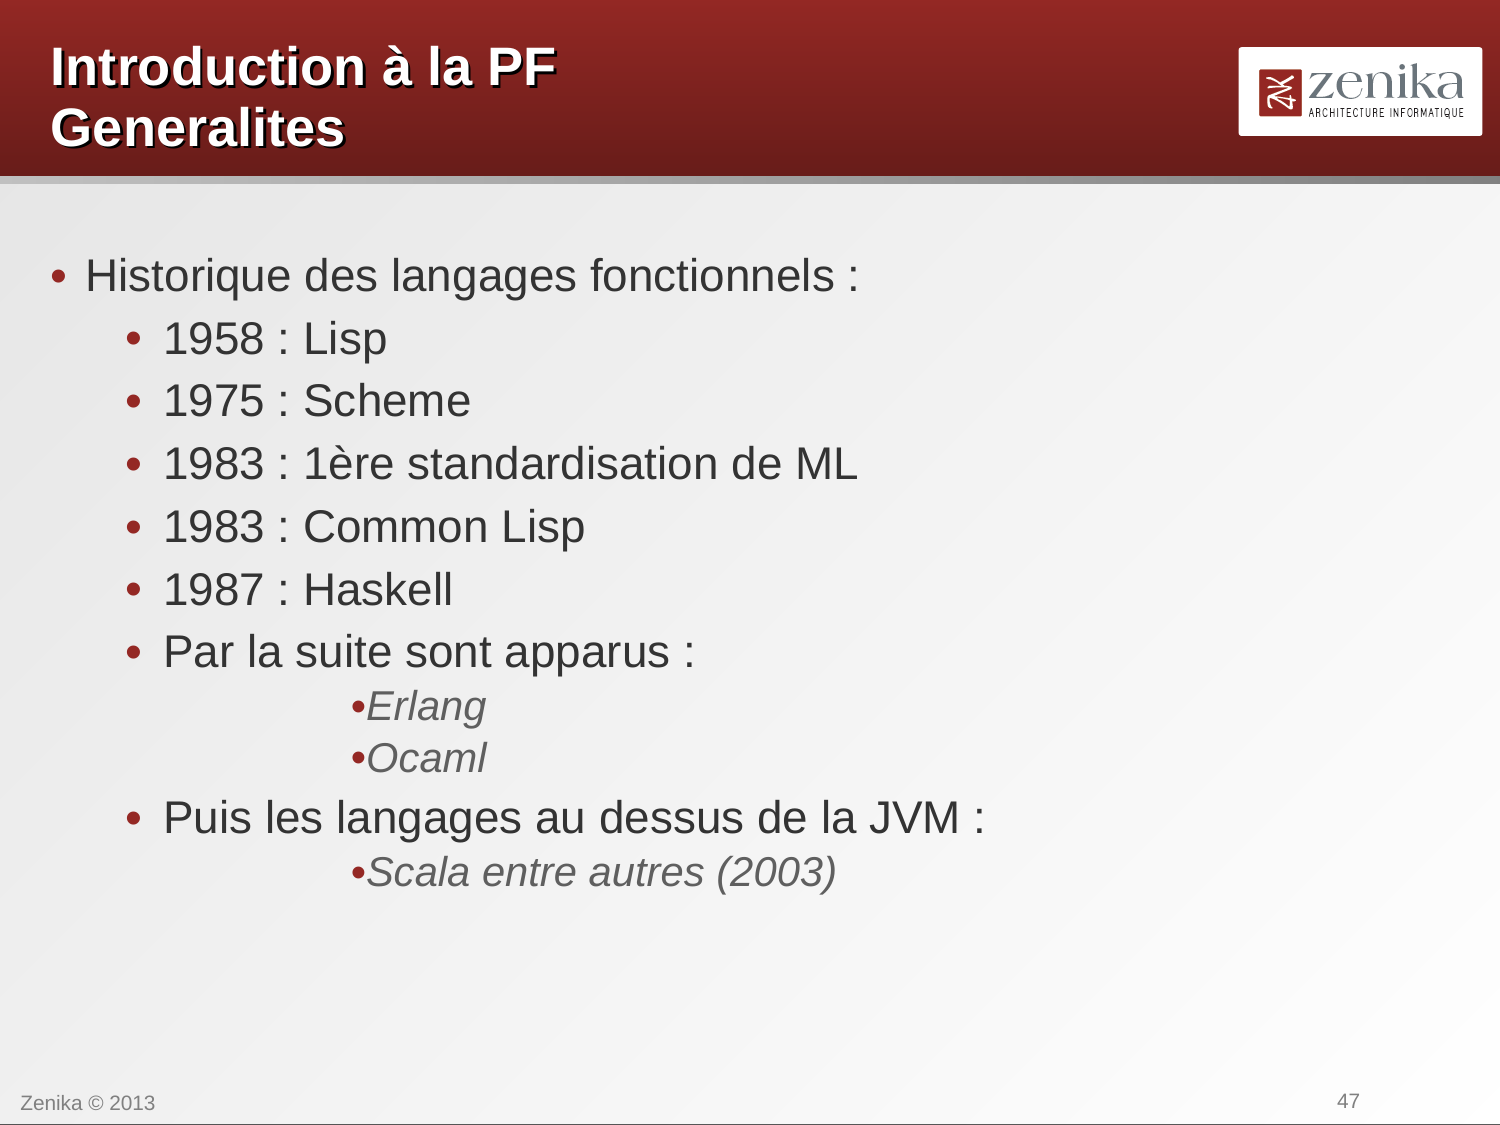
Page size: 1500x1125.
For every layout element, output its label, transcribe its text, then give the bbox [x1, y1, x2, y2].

picture [1257, 58, 1464, 125]
title Introduction à la PF Generalites [50, 15, 1206, 180]
list Historique des langages fonctionnels : 1958 : Lisp 1975 : Scheme 1983 : 1ère standardisation de ML 1983 : Common Lisp 1987 : Haskell Par la suite sont apparus : Erlang Ocaml Puis les langages au dessus de la JVM : Scala entre autres (2003) [50, 249, 1435, 1079]
